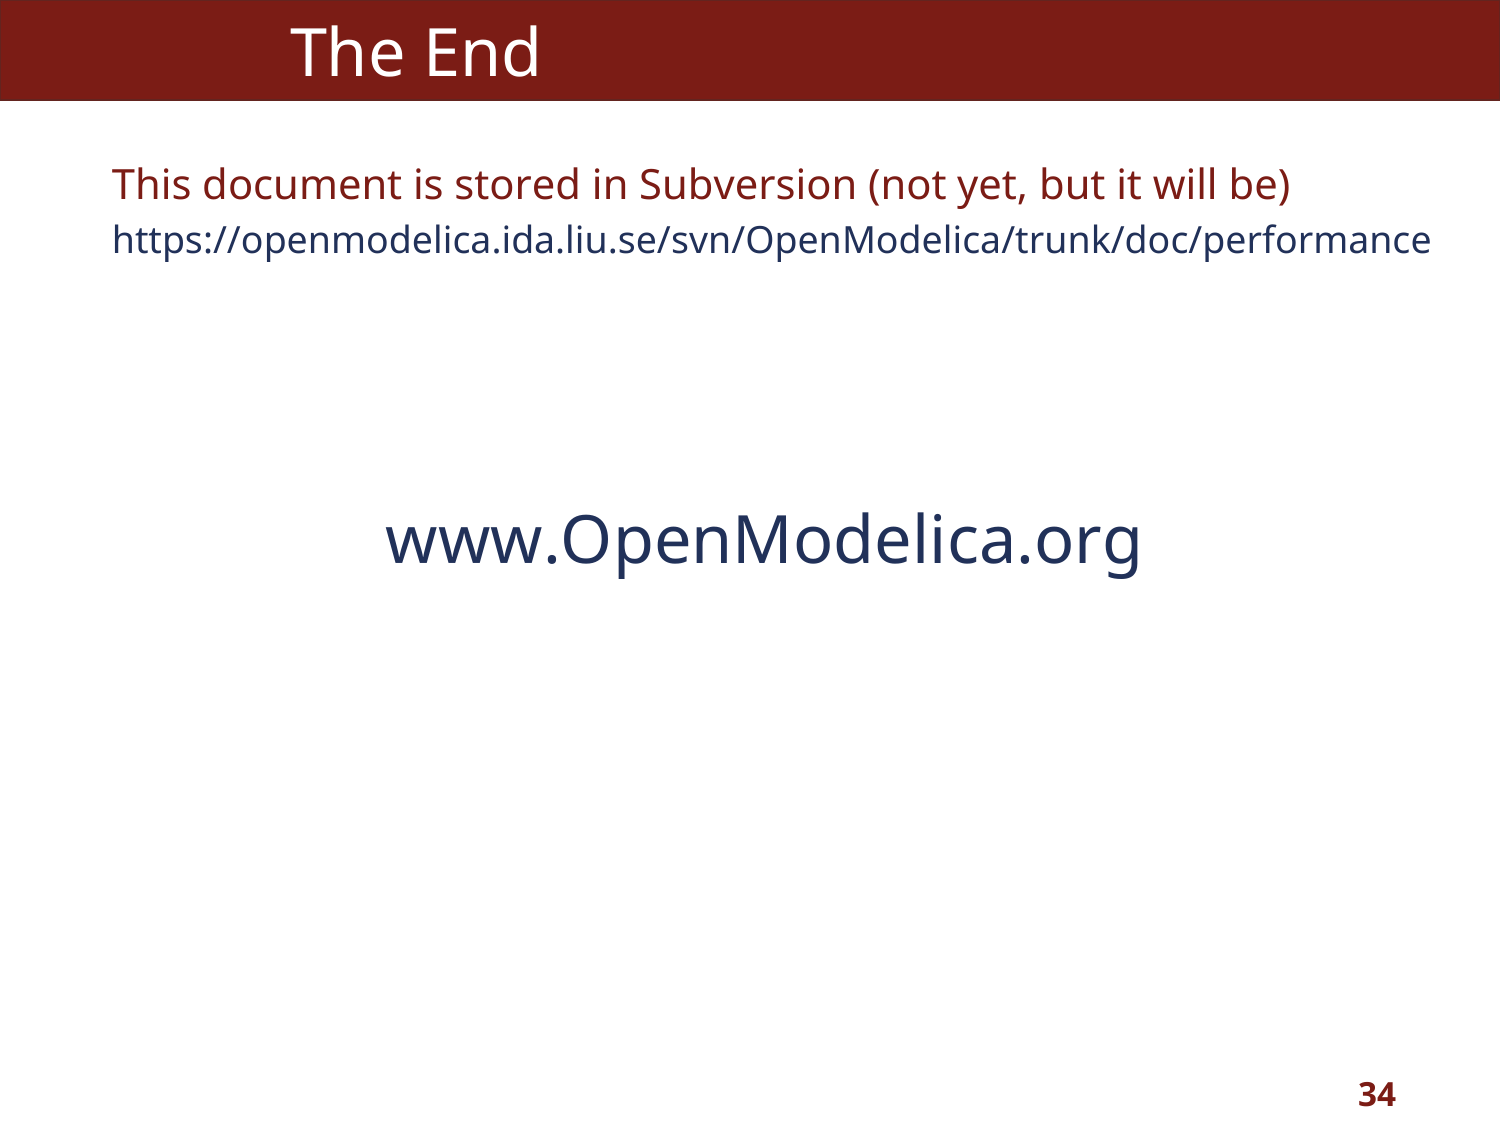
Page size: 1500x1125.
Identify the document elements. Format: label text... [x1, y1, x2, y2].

list This document is stored in Subversion (not yet, but it will be) https://openmodelica.ida.liu.se/svn/OpenModelica/trunk/doc/performance www.OpenModelica.org [50, 149, 1451, 1075]
text_box 34 [1342, 1065, 1493, 1116]
title The End [275, 0, 1500, 100]
